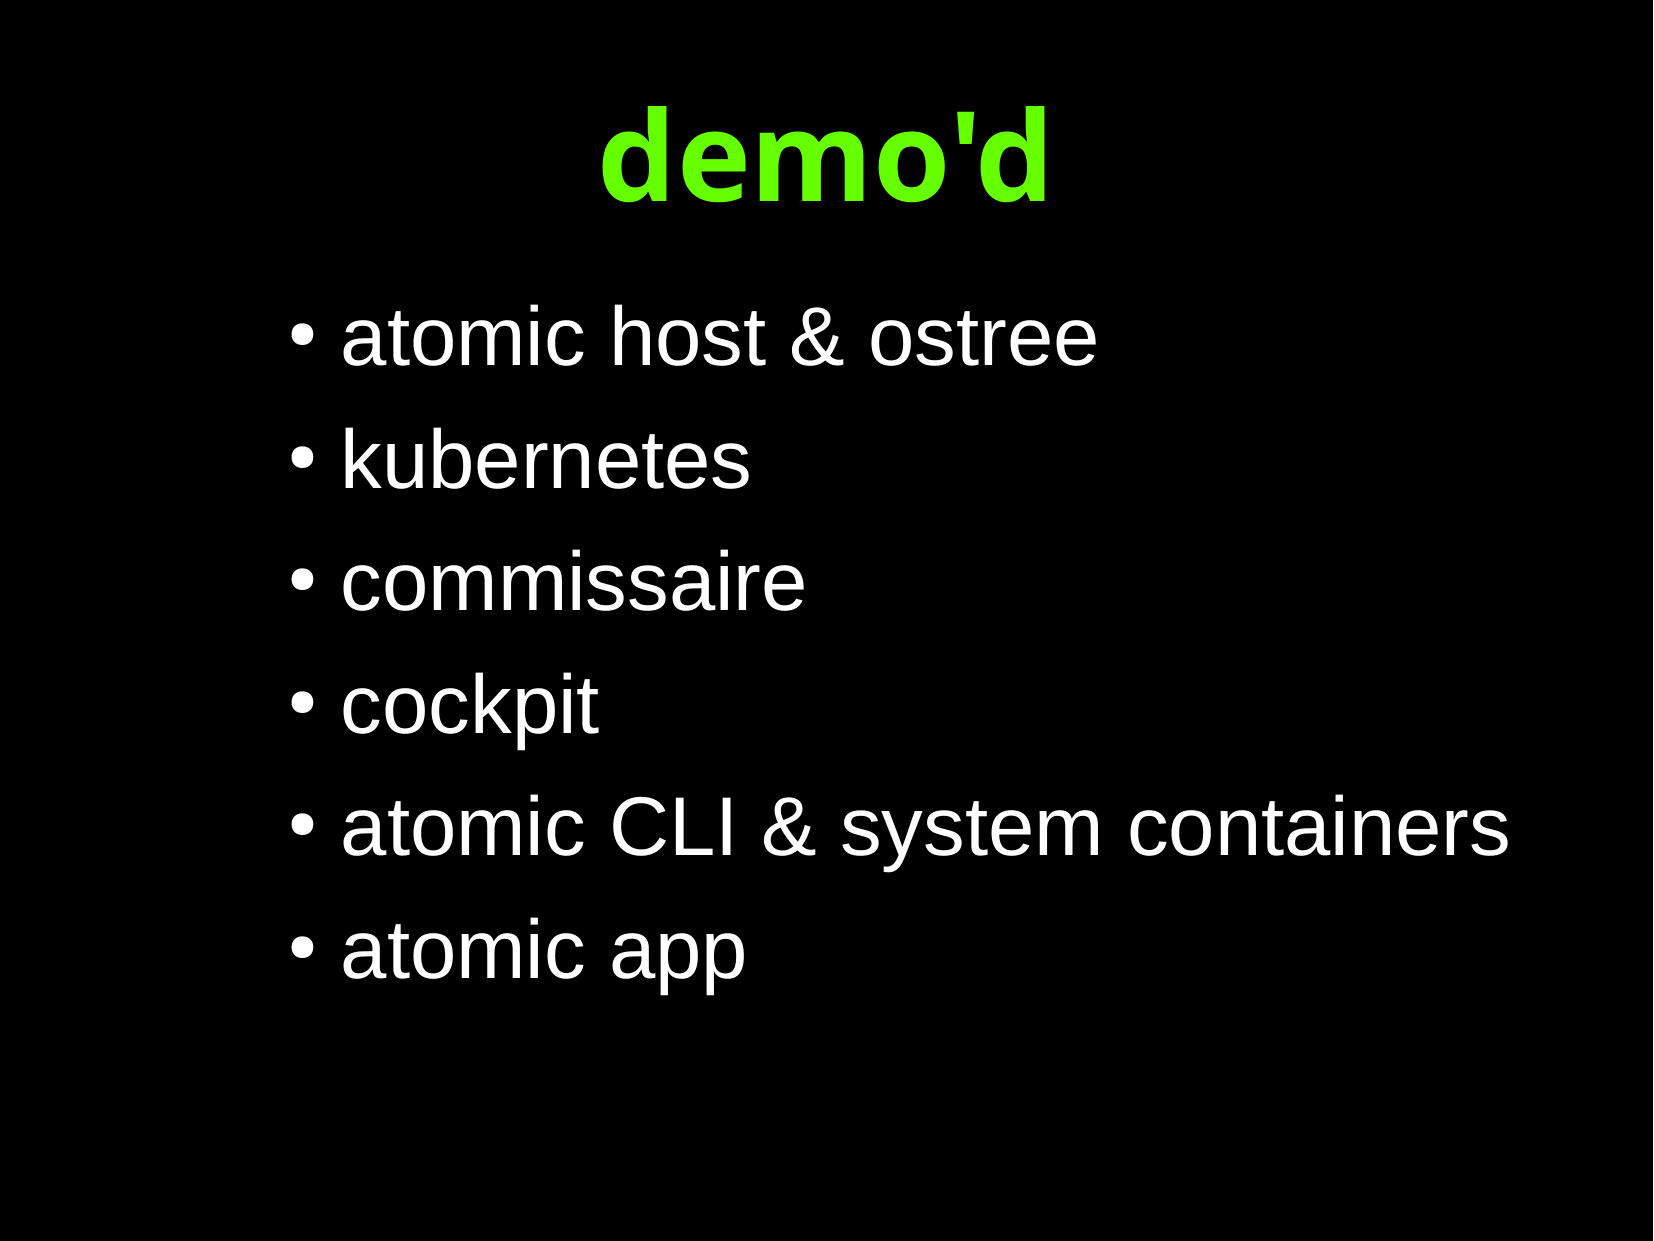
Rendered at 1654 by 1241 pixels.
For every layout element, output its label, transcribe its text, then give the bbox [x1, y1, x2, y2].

list atomic host & ostree kubernetes commissaire cockpit atomic CLI & system containers atomic app [270, 290, 1571, 1010]
title demo'd [82, 49, 1571, 257]
